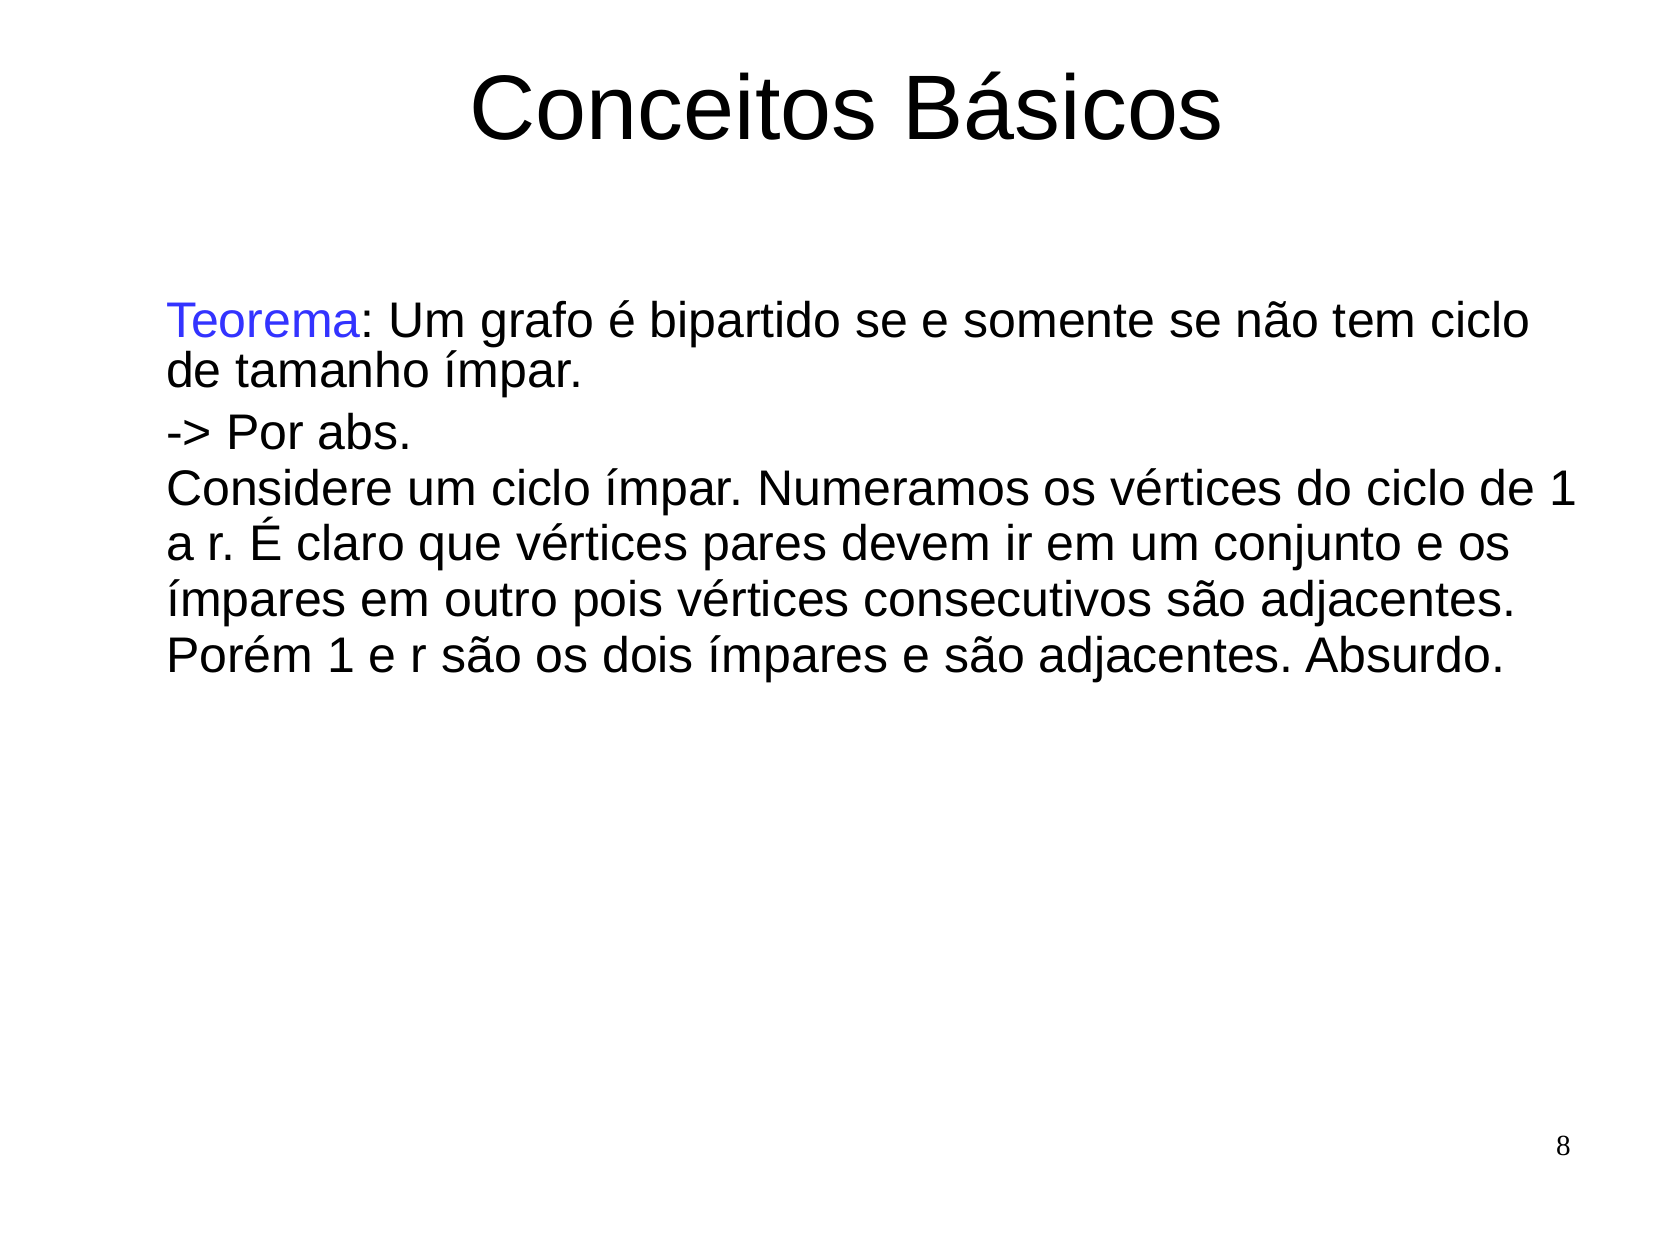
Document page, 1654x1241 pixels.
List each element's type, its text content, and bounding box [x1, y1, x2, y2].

list Teorema: Um grafo é bipartido se e somente se não tem ciclo de tamanho ímpar. -> Por abs. Considere um ciclo ímpar. Numeramos os vértices do ciclo de 1 a r. É claro que vértices pares devem ir em um conjunto e os ímpares em outro pois vértices consecutivos são adjacentes. Porém 1 e r são os dois ímpares e são adjacentes. Absurdo. [151, 289, 1599, 1020]
title Conceitos Básicos [261, 42, 1433, 173]
